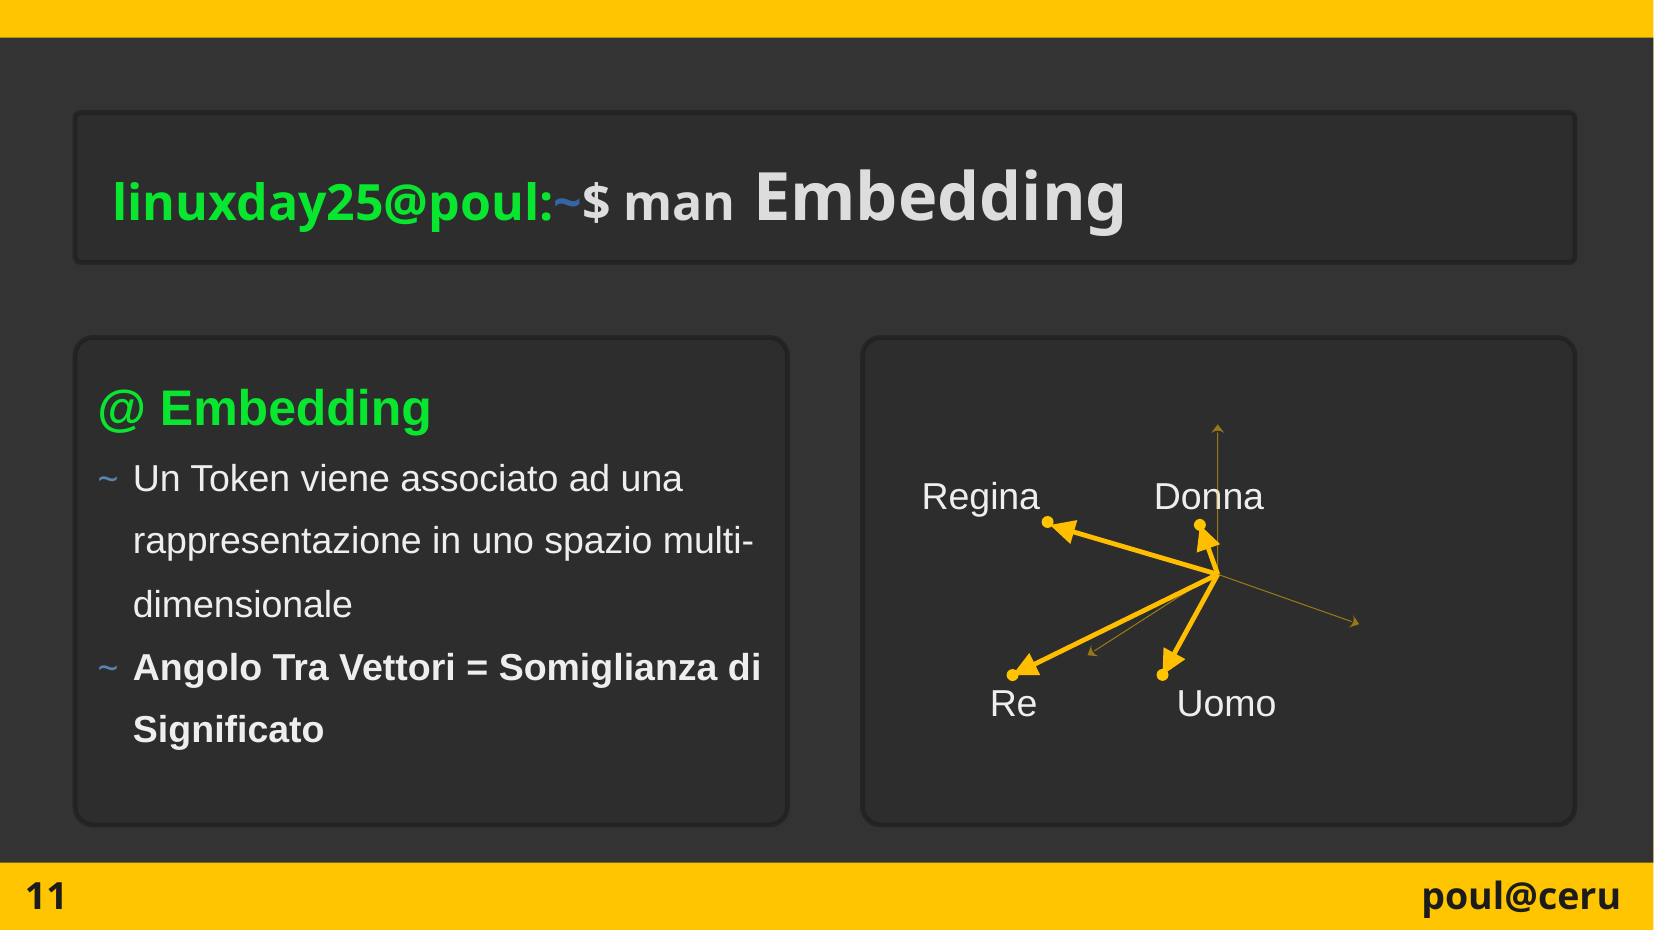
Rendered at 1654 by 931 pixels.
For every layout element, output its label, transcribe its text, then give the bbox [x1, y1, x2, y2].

title linuxday25@poul:~$ man Embedding [112, 144, 1538, 231]
text_box @ Embedding Un Token viene associato ad una rappresentazione in uno spazio multi-dimensionale Angolo Tra Vettori = Somiglianza di Significato [74, 337, 788, 826]
text_box Re [975, 675, 1161, 732]
text_box Donna [1139, 468, 1217, 526]
text_box Donna [1219, 468, 1328, 526]
text_box Uomo [1161, 675, 1351, 732]
text_box <number> [10, 862, 638, 931]
text_box [0, 37, 1654, 863]
text_box poul@ceru [975, 862, 1637, 931]
text_box Regina [906, 468, 1096, 526]
